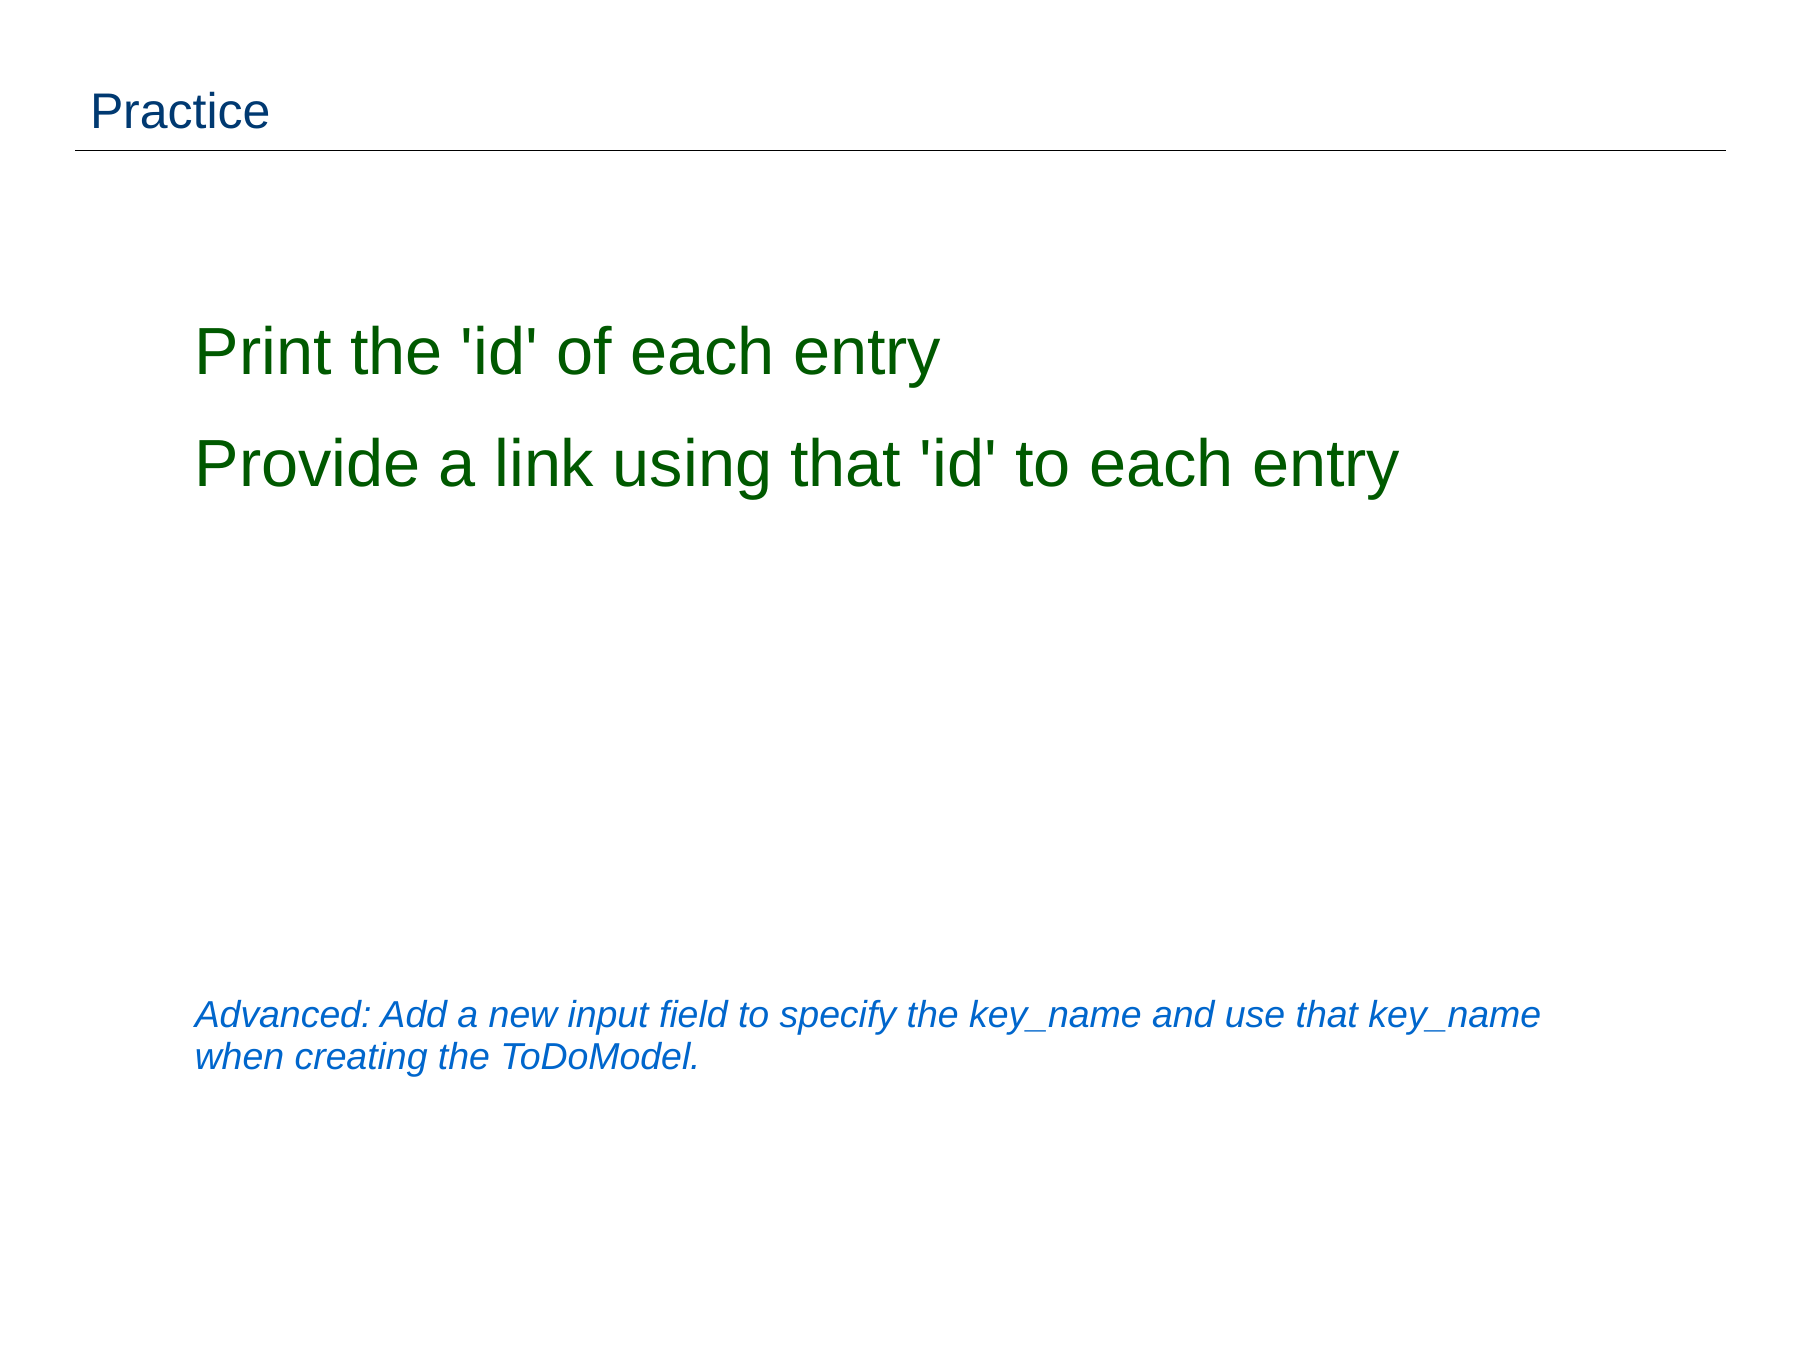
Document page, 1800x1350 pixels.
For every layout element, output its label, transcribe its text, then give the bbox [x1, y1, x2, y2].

title Practice [90, 38, 1710, 147]
text_box Print the 'id' of each entry Provide a link using that 'id' to each entry [179, 269, 1800, 677]
text_box Advanced: Add a new input field to specify the key_name and use that key_name when creating the ToDoModel. [180, 985, 1574, 1085]
